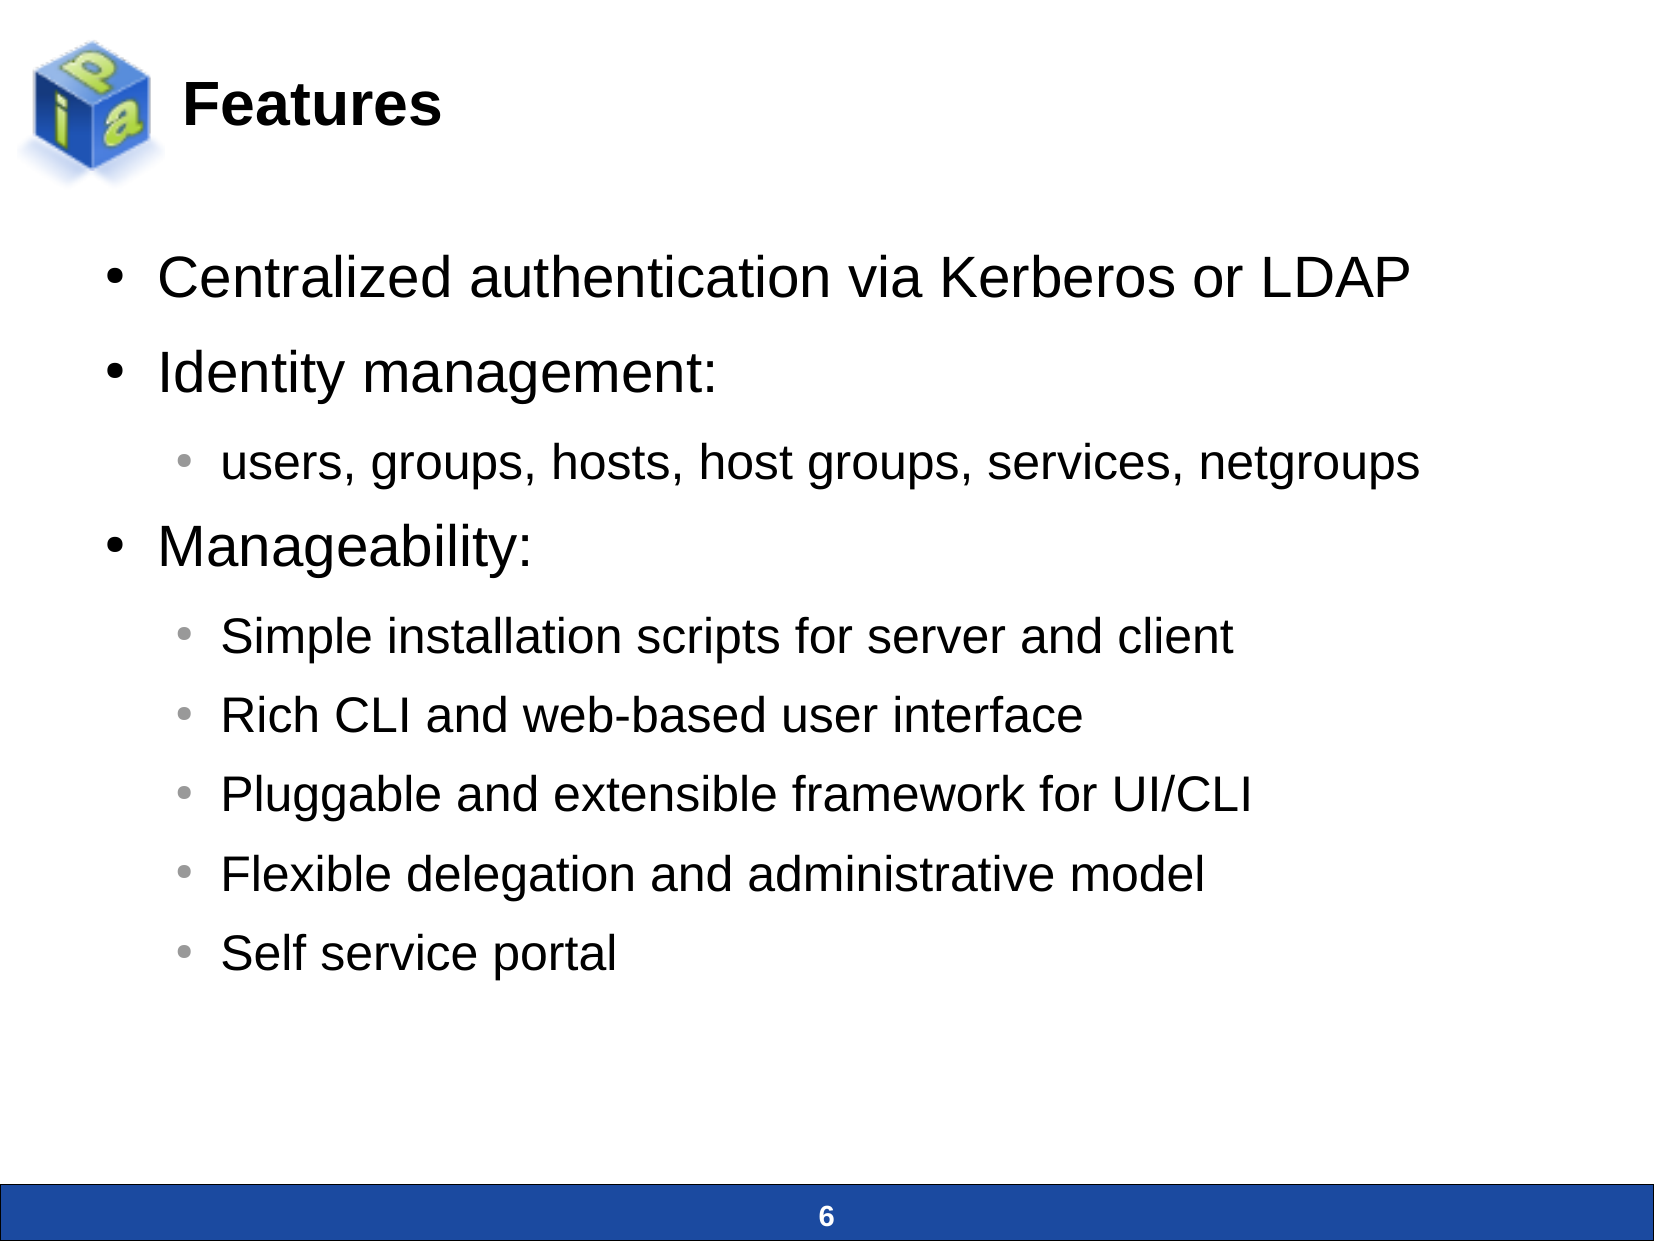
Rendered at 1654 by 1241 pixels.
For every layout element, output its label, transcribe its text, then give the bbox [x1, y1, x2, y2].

title Features [182, 31, 1579, 177]
picture [17, 34, 165, 193]
list Centralized authentication via Kerberos or LDAP Identity management: users, groups, hosts, host groups, services, netgroups Manageability: Simple installation scripts for server and client Rich CLI and web-based user interface Pluggable and extensible framework for UI/CLI Flexible delegation and administrative model Self service portal [86, 244, 1576, 1024]
